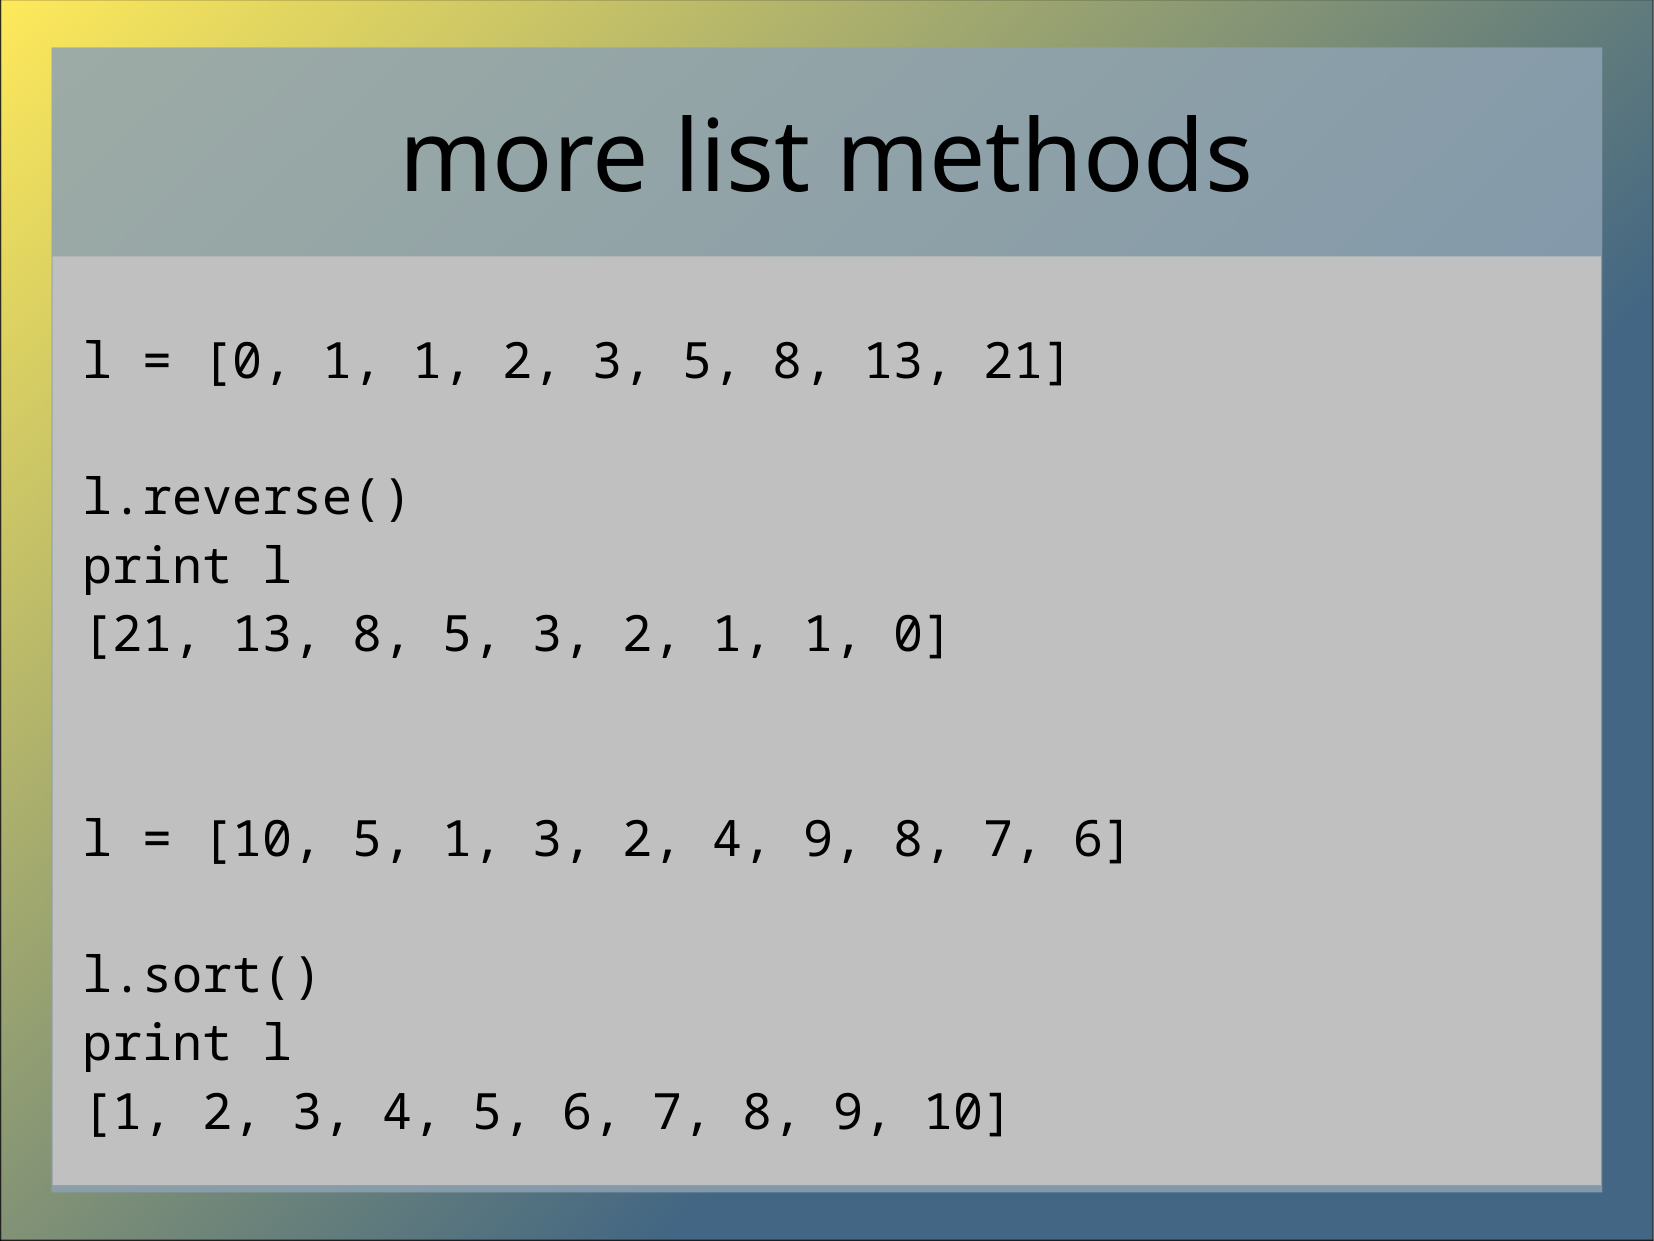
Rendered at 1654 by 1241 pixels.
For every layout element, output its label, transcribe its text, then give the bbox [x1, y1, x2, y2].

picture [0, 0, 1654, 1241]
title more list methods [82, 49, 1571, 256]
list l = [0, 1, 1, 2, 3, 5, 8, 13, 21] l.reverse() print l [21, 13, 8, 5, 3, 2, 1, 1, 0] l = [10, 5, 1, 3, 2, 4, 9, 8, 7, 6] l.sort() print l [1, 2, 3, 4, 5, 6, 7, 8, 9, 10] [52, 256, 1601, 1186]
